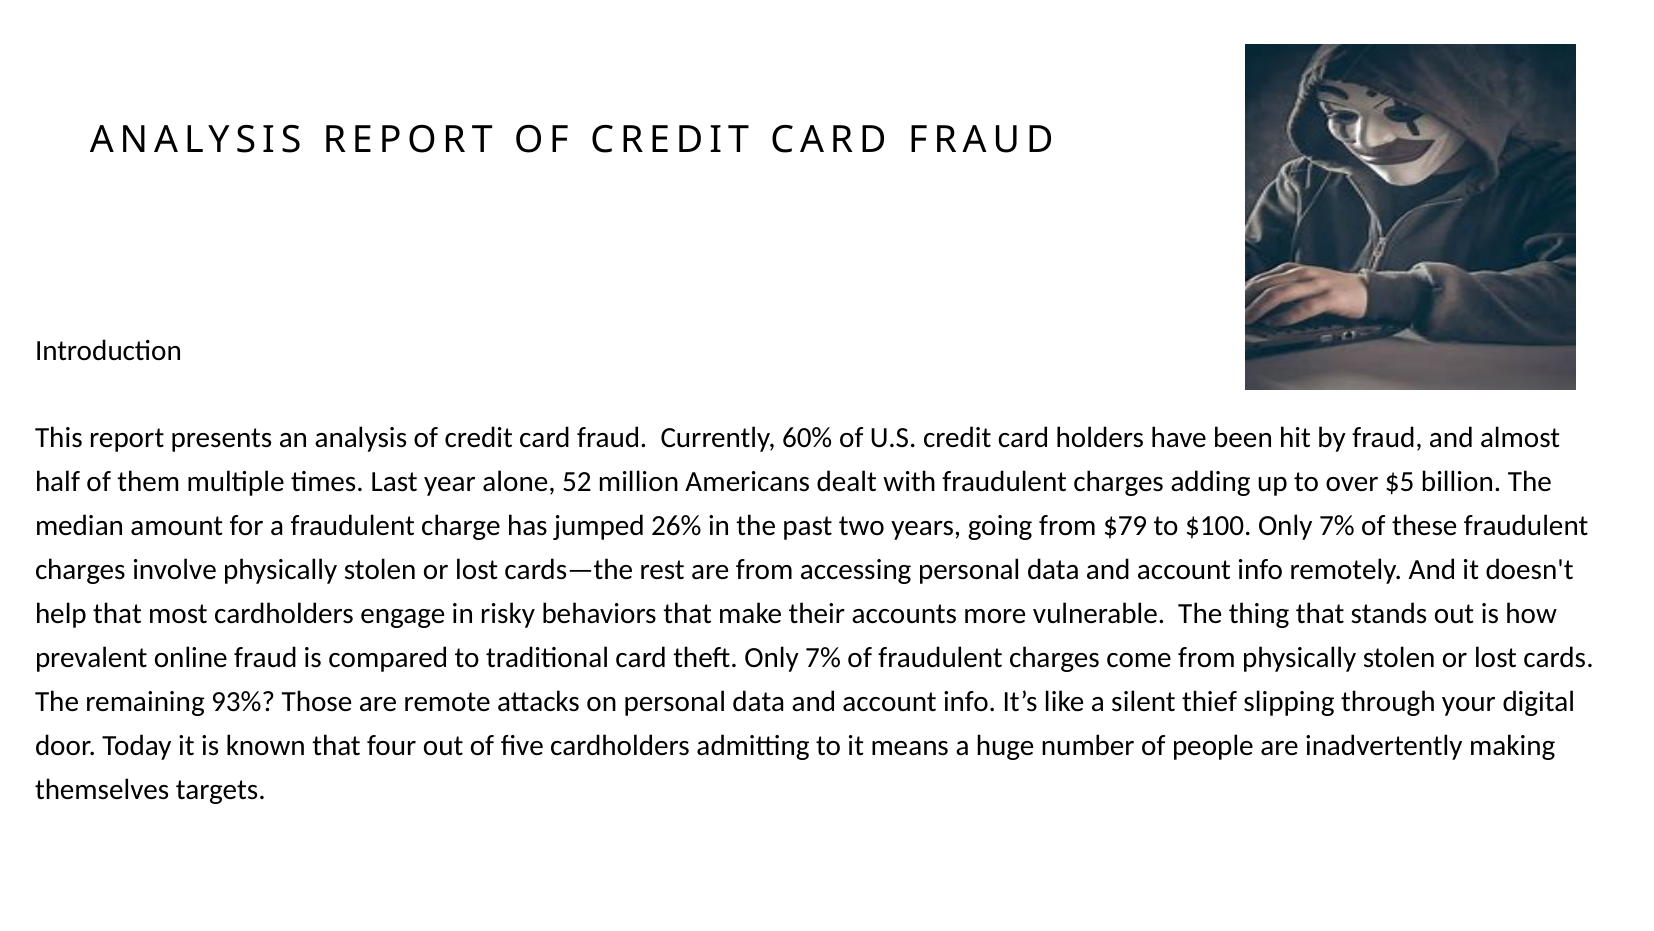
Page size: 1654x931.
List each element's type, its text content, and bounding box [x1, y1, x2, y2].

text_box Introduction This report presents an analysis of credit card fraud. Currently, 60% of U.S. credit card holders have been hit by fraud, and almost half of them multiple times. Last year alone, 52 million Americans dealt with fraudulent charges adding up to over $5 billion. The median amount for a fraudulent charge has jumped 26% in the past two years, going from $79 to $100. Only 7% of these fraudulent charges involve physically stolen or lost cards—the rest are from accessing personal data and account info remotely. And it doesn't help that most cardholders engage in risky behaviors that make their accounts more vulnerable. The thing that stands out is how prevalent online fraud is compared to traditional card theft. Only 7% of fraudulent charges come from physically stolen or lost cards. The remaining 93%? Those are remote attacks on personal data and account info. It’s like a silent thief slipping through your digital door. Today it is known that four out of five cardholders admitting to it means a huge number of people are inadvertently making themselves targets. [20, 316, 1610, 922]
text_box Analysis report of credit card fraud [75, 105, 1156, 178]
picture [1245, 44, 1576, 391]
